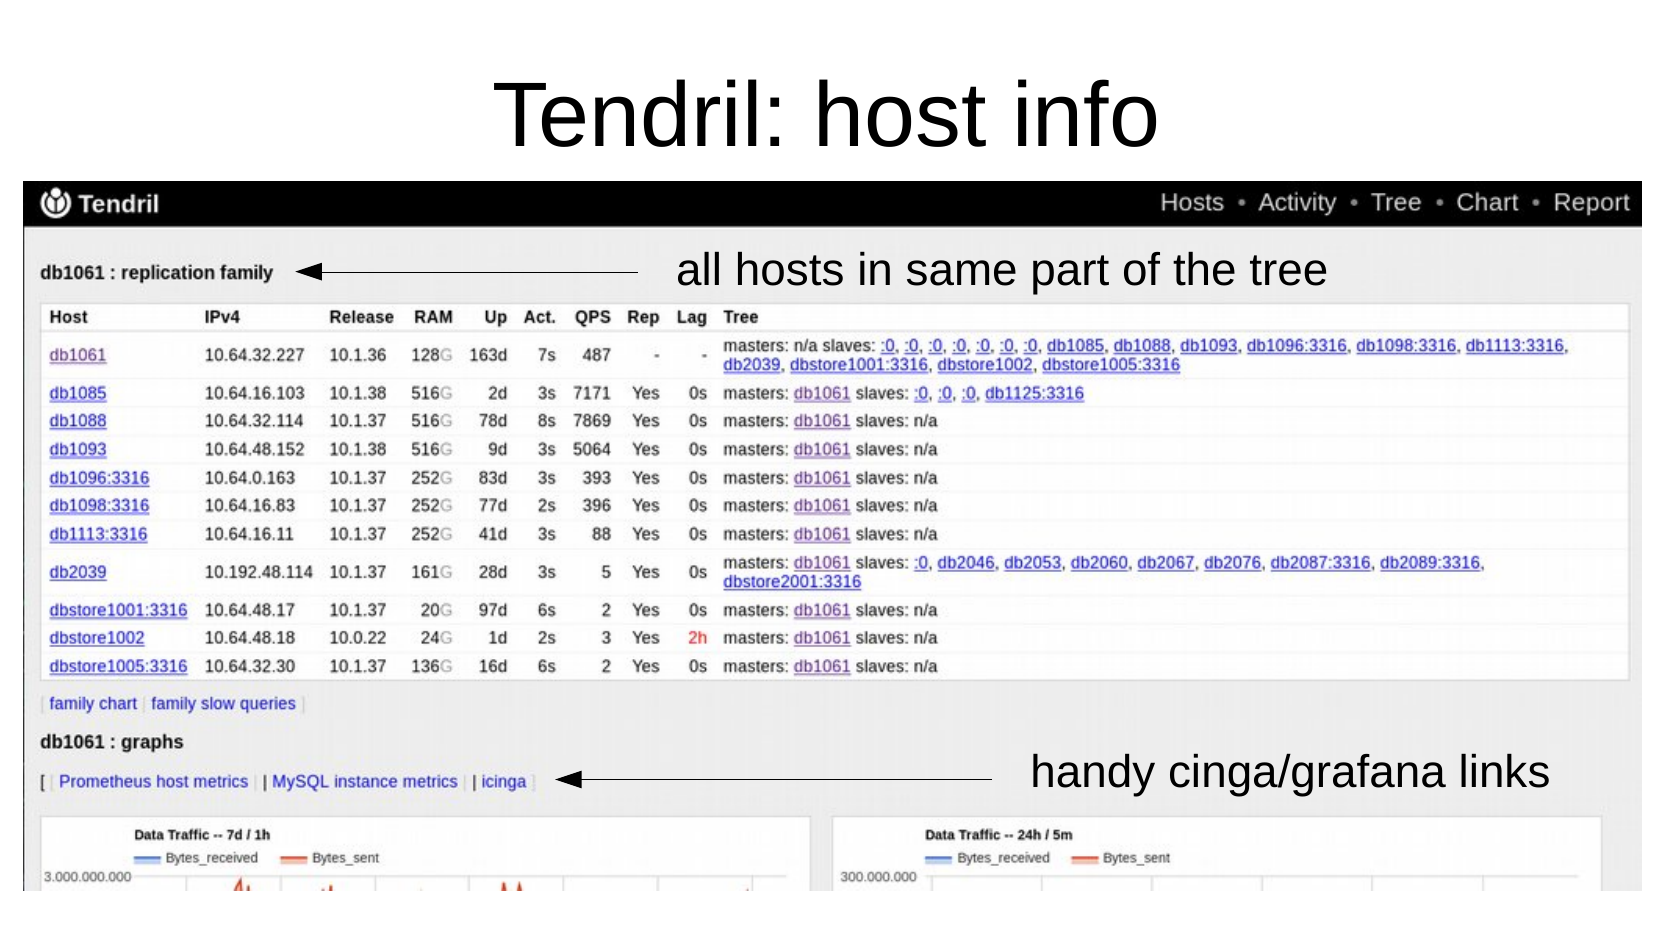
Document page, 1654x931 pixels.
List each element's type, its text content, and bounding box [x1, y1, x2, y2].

text_box all hosts in same part of the tree [661, 236, 1347, 308]
picture [23, 181, 1642, 891]
title Tendril: host info [82, 37, 1571, 181]
text_box handy cinga/grafana links [1015, 738, 1571, 810]
